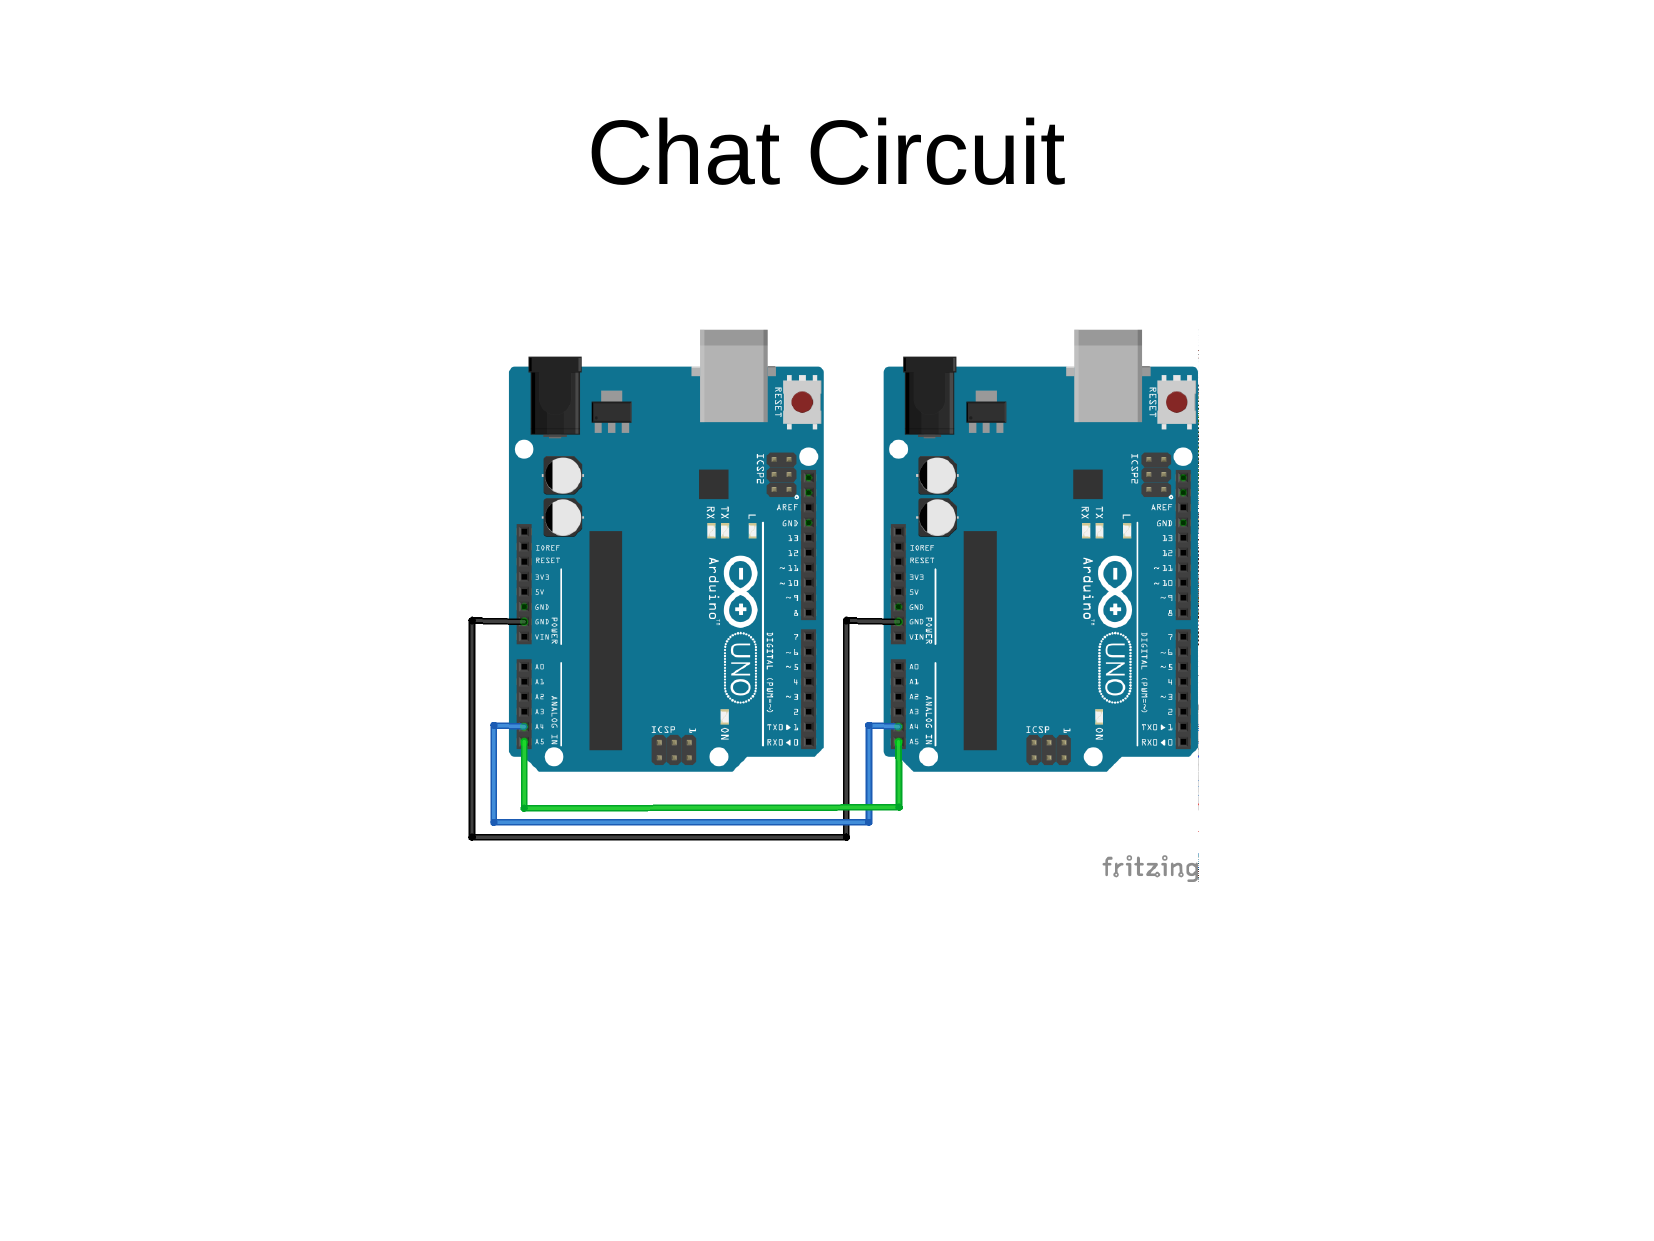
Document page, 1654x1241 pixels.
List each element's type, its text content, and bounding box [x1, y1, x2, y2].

title Chat Circuit [82, 49, 1571, 257]
picture [465, 329, 1199, 882]
